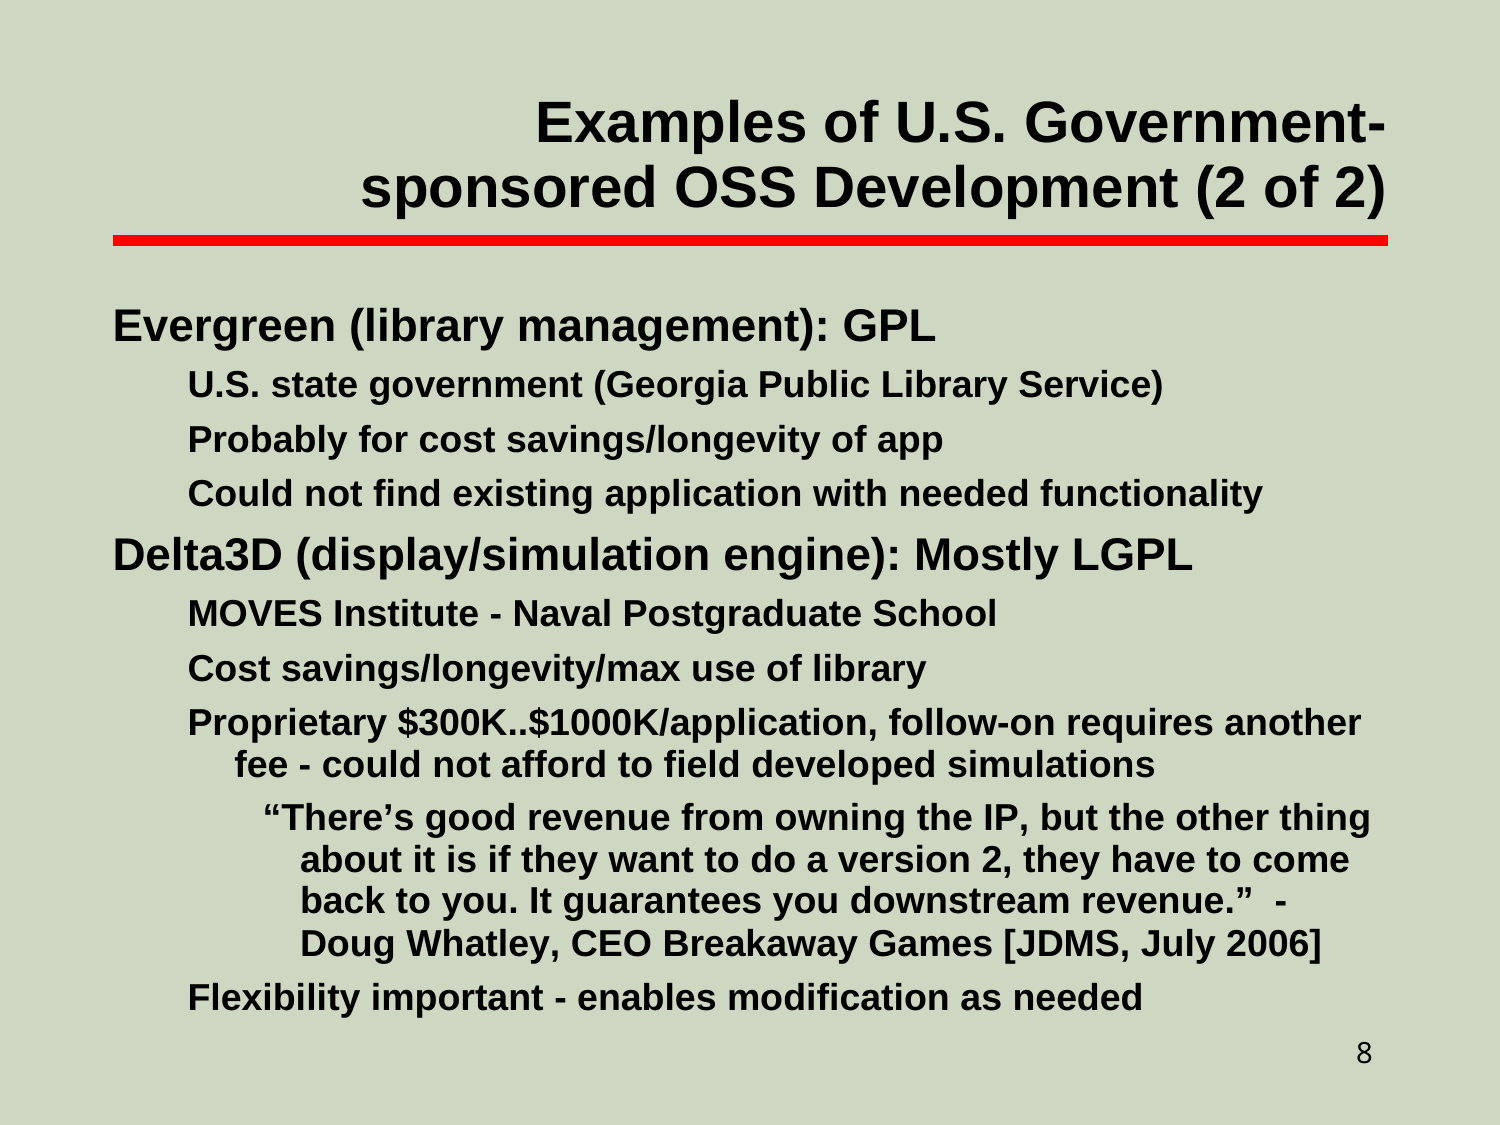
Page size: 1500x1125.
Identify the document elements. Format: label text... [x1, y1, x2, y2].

list Evergreen (library management): GPL U.S. state government (Georgia Public Library Service) Probably for cost savings/longevity of app Could not find existing application with needed functionality Delta3D (display/simulation engine): Mostly LGPL MOVES Institute - Naval Postgraduate School Cost savings/longevity/max use of library Proprietary $300K..$1000K/application, follow-on requires another fee - could not afford to field developed simulations “There’s good revenue from owning the IP, but the other thing about it is if they want to do a version 2, they have to come back to you. It guarantees you downstream revenue.” - Doug Whatley, CEO Breakaway Games [JDMS, July 2006] Flexibility important - enables modification as needed [112, 299, 1388, 1084]
title Examples of U.S. Government-sponsored OSS Development (2 of 2) [337, 89, 1388, 220]
